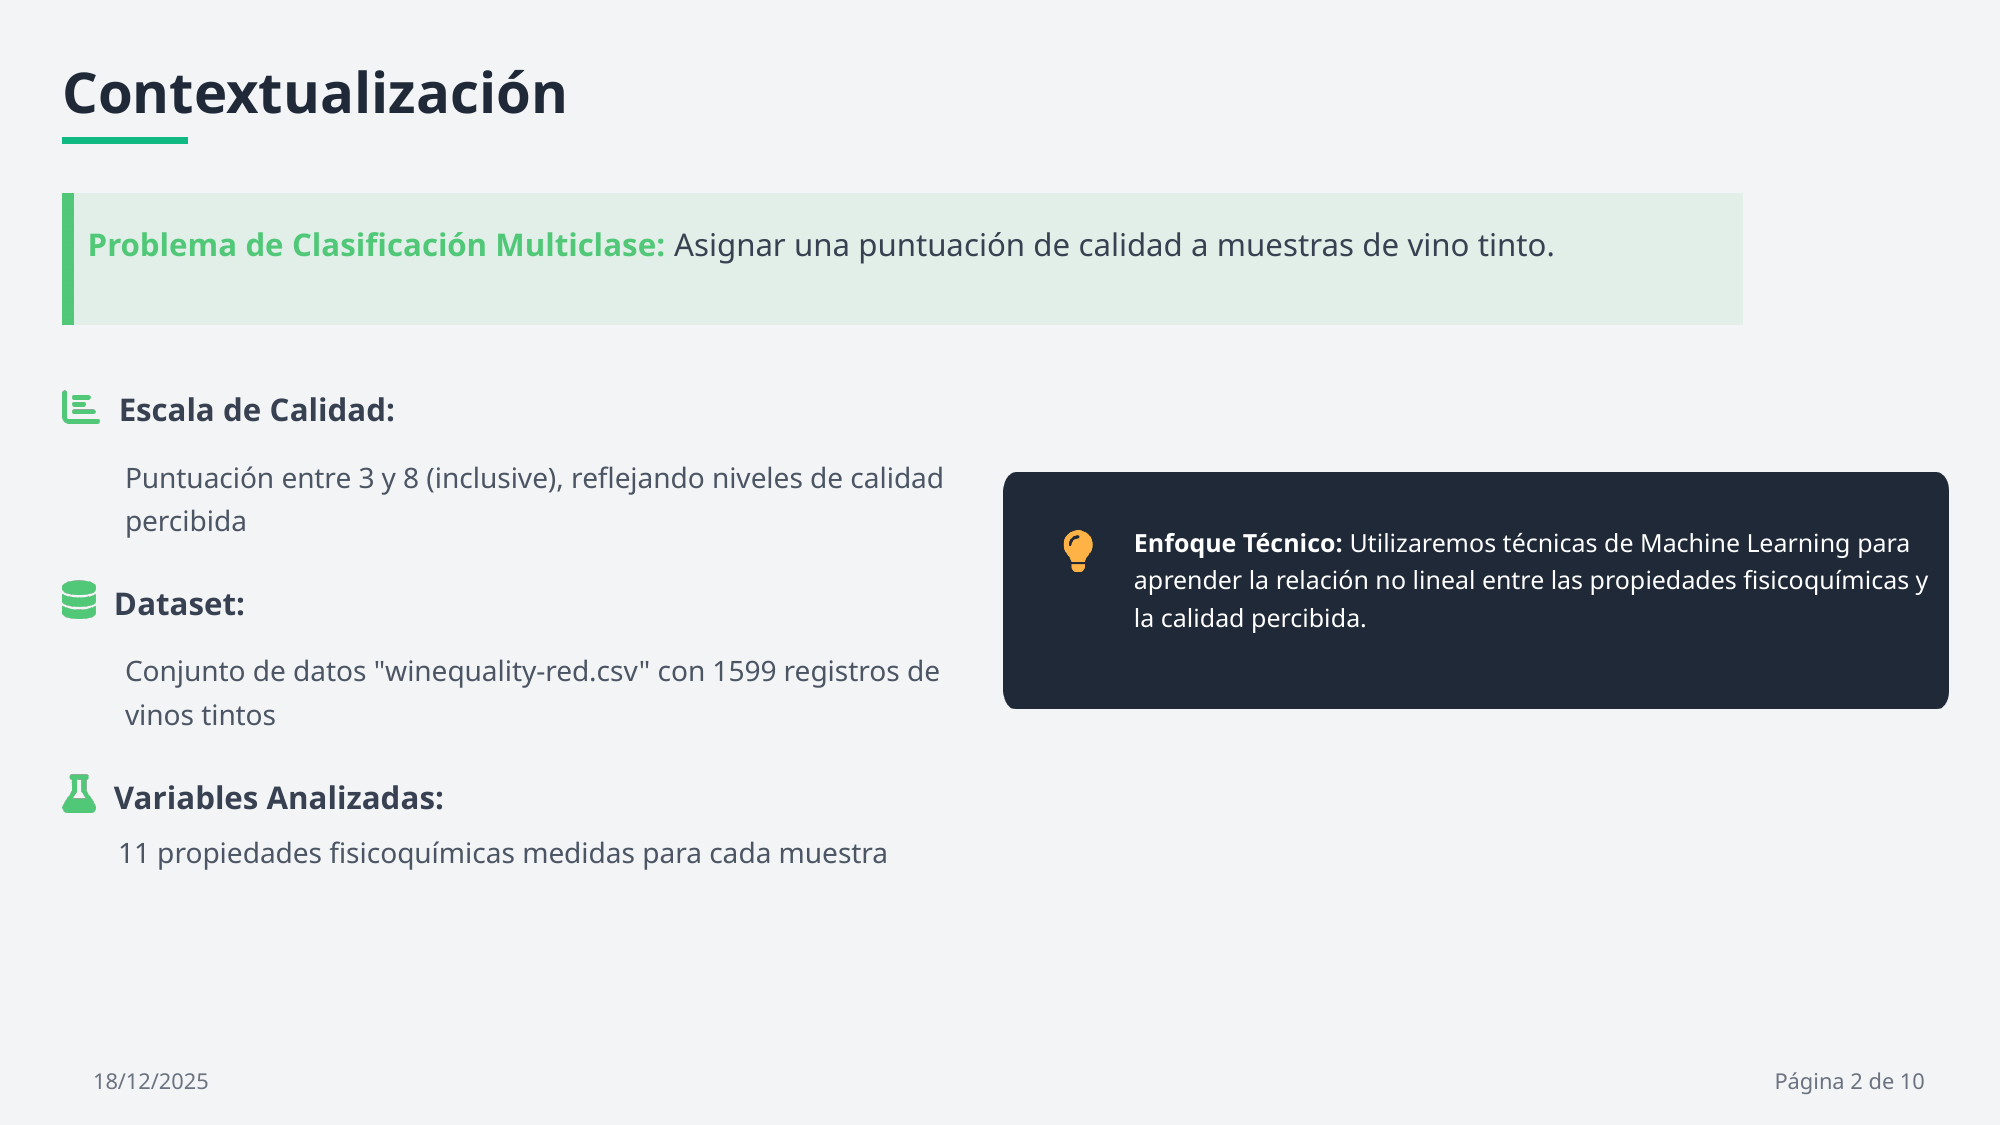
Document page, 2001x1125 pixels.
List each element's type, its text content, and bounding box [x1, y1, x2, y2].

text_box Problema de Clasificación Multiclase: Asignar una puntuación de calidad a muestras de vino tinto. [87, 218, 1625, 307]
text_box Contextualización [62, 62, 2000, 125]
text_box Dataset: [113, 578, 295, 622]
text_box Página 2 de 10 [1774, 1062, 1970, 1094]
text_box 18/12/2025 [87, 1062, 278, 1094]
text_box Conjunto de datos "winequality-red.csv" con 1599 registros de vinos tintos [124, 643, 963, 732]
picture [0, 0, 2000, 1125]
text_box Enfoque Técnico: Utilizaremos técnicas de Machine Learning para aprender la relación no lineal entre las propiedades fisicoquímicas y la calidad percibida. [1133, 519, 1938, 815]
text_box Puntuación entre 3 y 8 (inclusive), reflejando niveles de calidad percibida [124, 449, 963, 538]
text_box 11 propiedades fisicoquímicas medidas para cada muestra [118, 824, 1123, 869]
text_box Escala de Calidad: [118, 384, 504, 429]
text_box Variables Analizadas: [114, 771, 567, 816]
